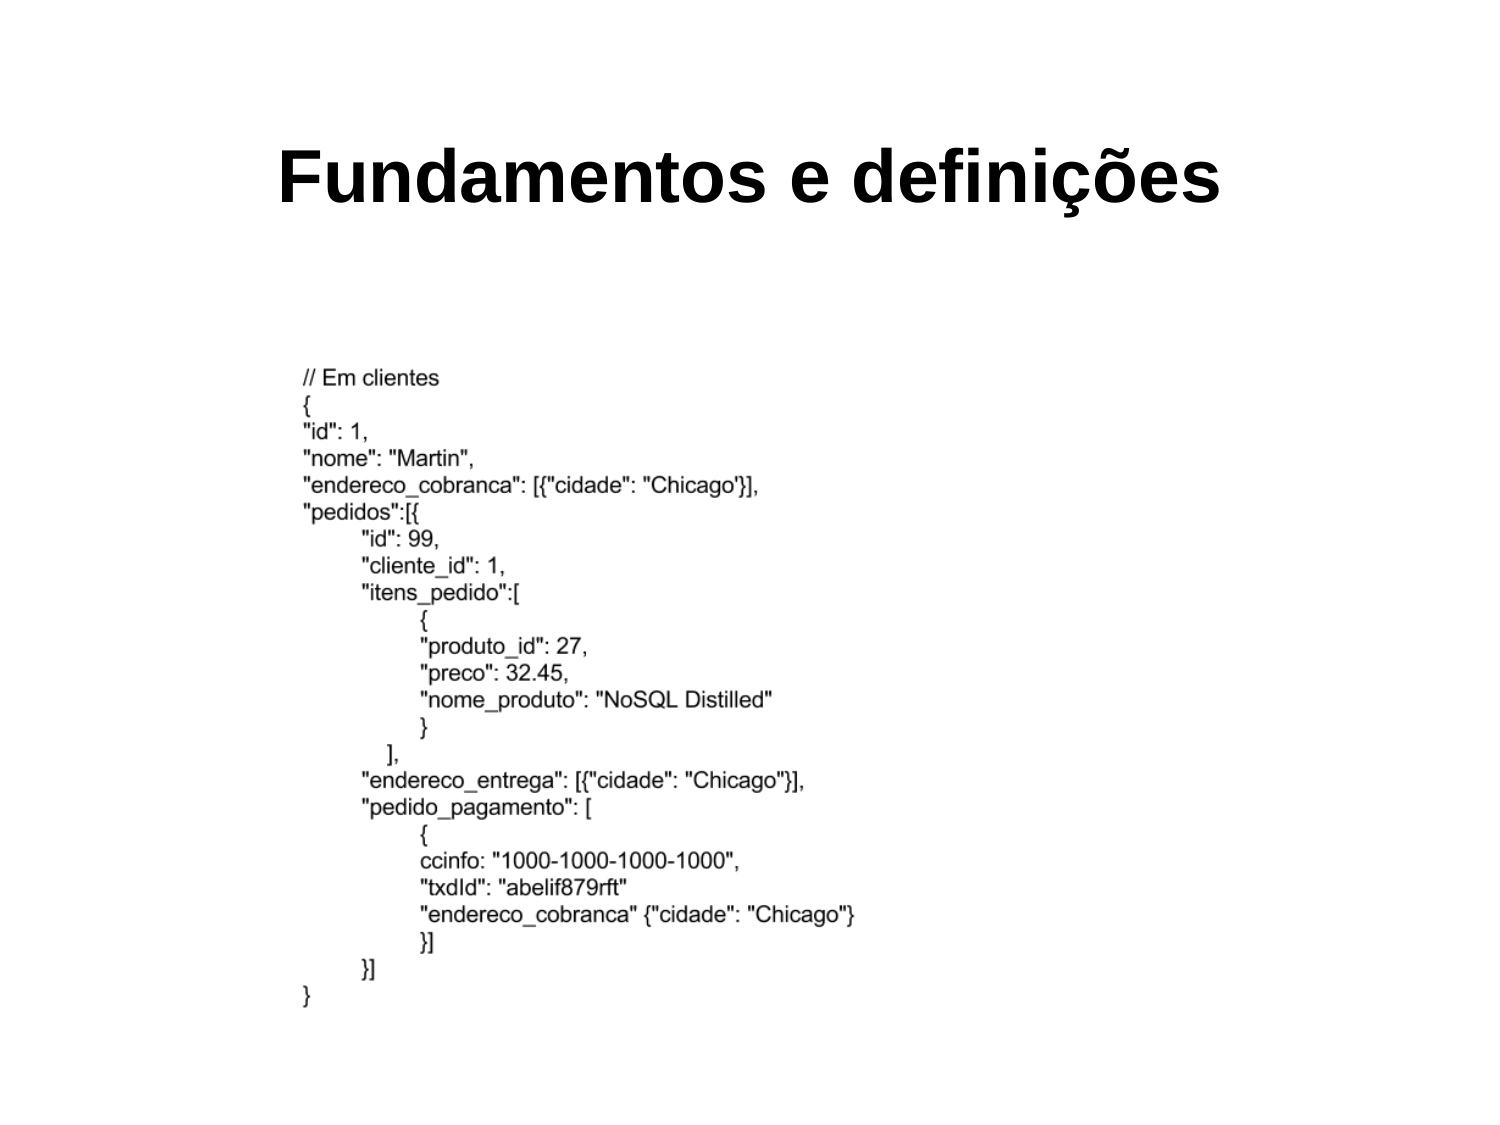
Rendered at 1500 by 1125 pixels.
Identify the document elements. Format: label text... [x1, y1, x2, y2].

picture [164, 304, 1335, 1125]
text_box Fundamentos e definições [75, 45, 1425, 233]
